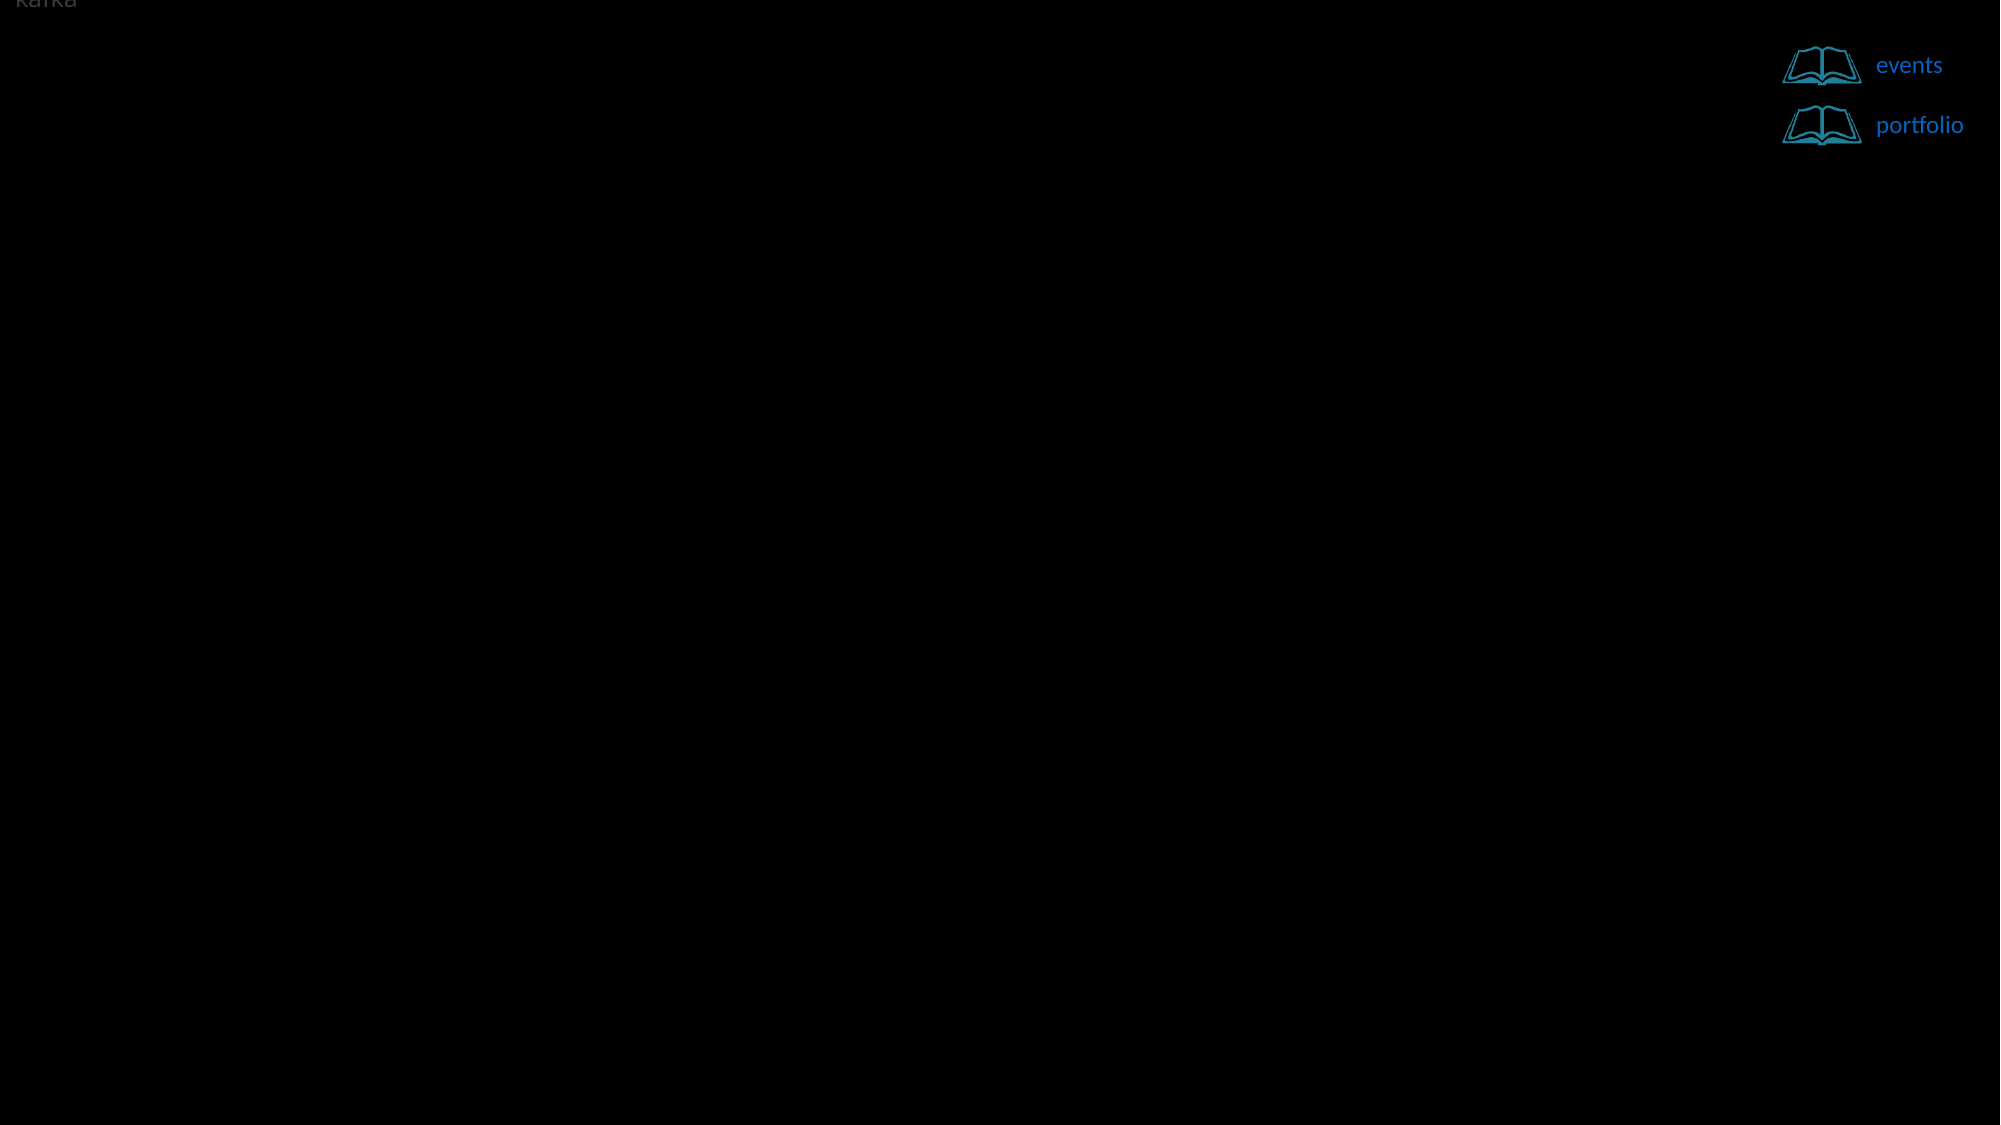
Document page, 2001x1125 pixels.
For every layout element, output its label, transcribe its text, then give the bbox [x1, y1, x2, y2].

text_box events [1861, 41, 1958, 87]
picture [1780, 103, 1862, 148]
text_box portfolio [1861, 100, 1979, 146]
picture [1780, 44, 1862, 88]
